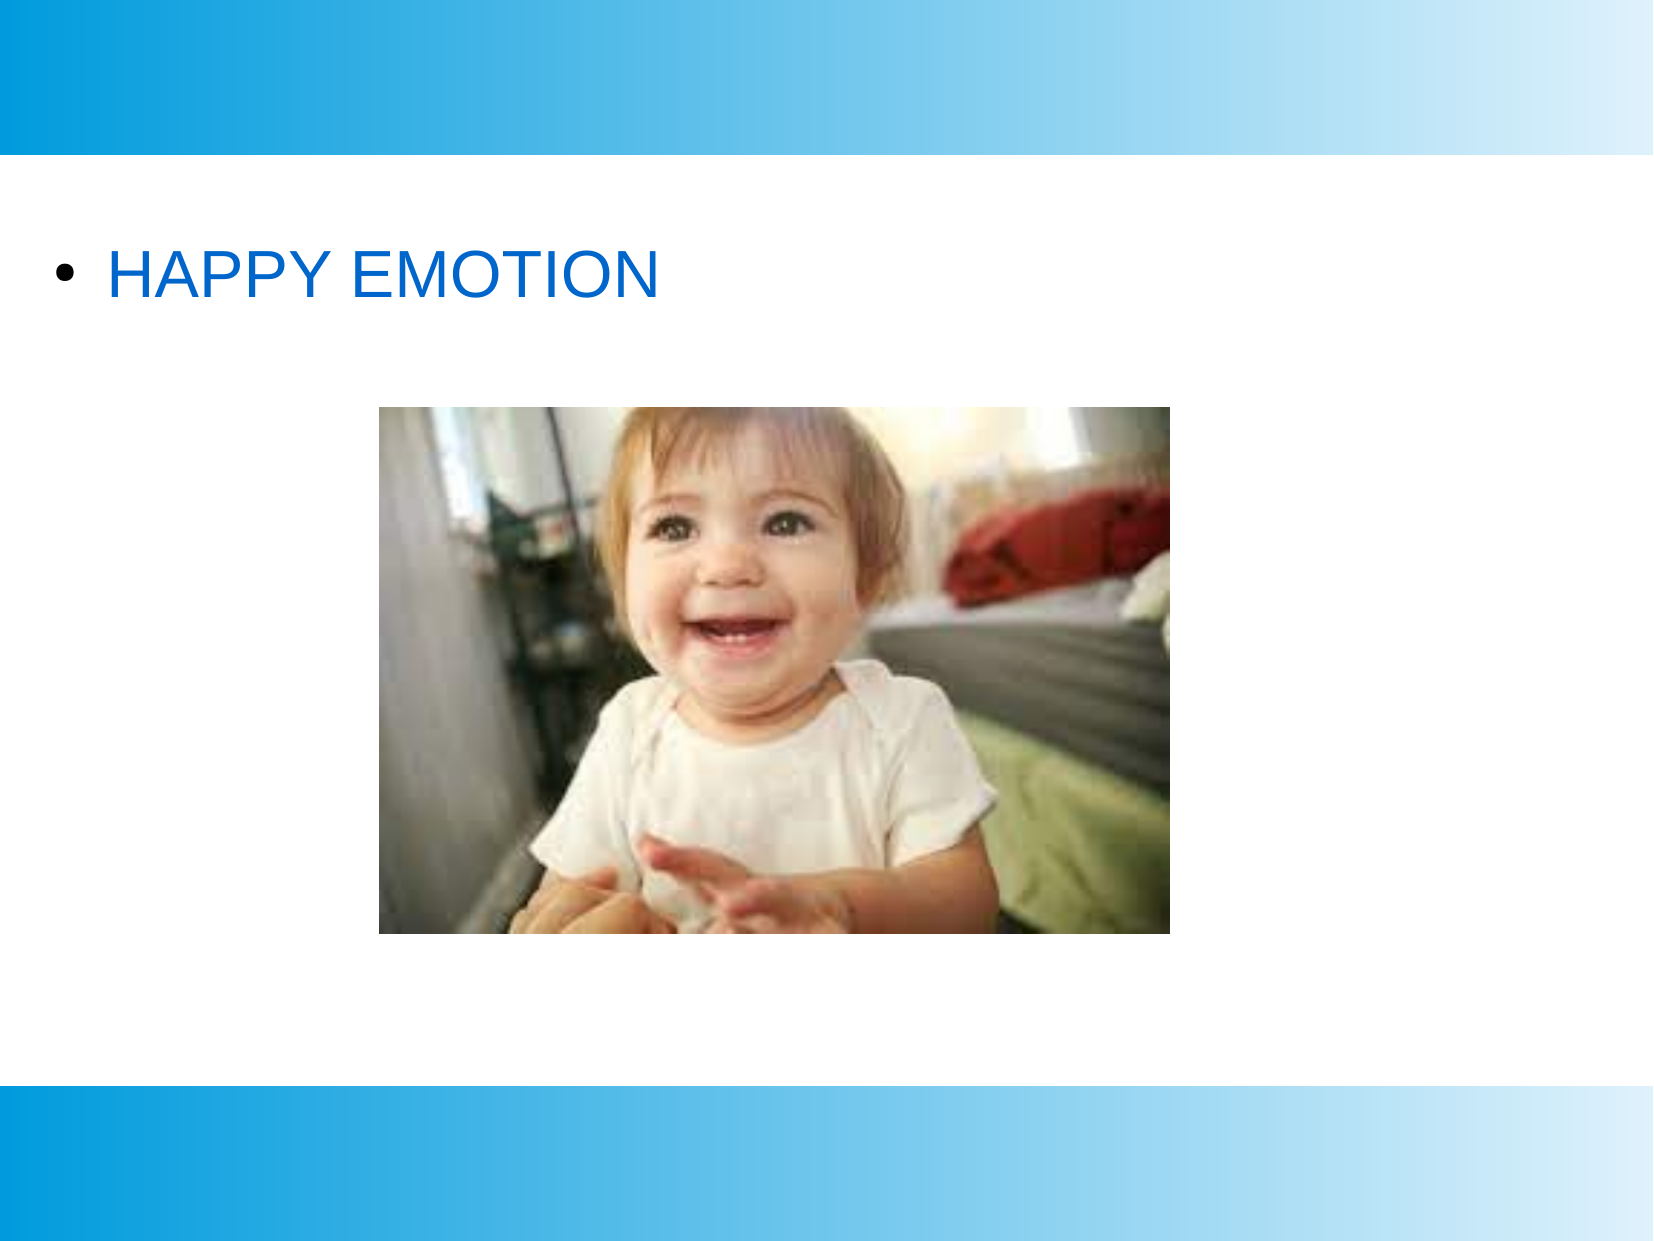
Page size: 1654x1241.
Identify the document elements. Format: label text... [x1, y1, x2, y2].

list HAPPY EMOTION [35, 237, 1524, 957]
picture [379, 407, 1170, 934]
